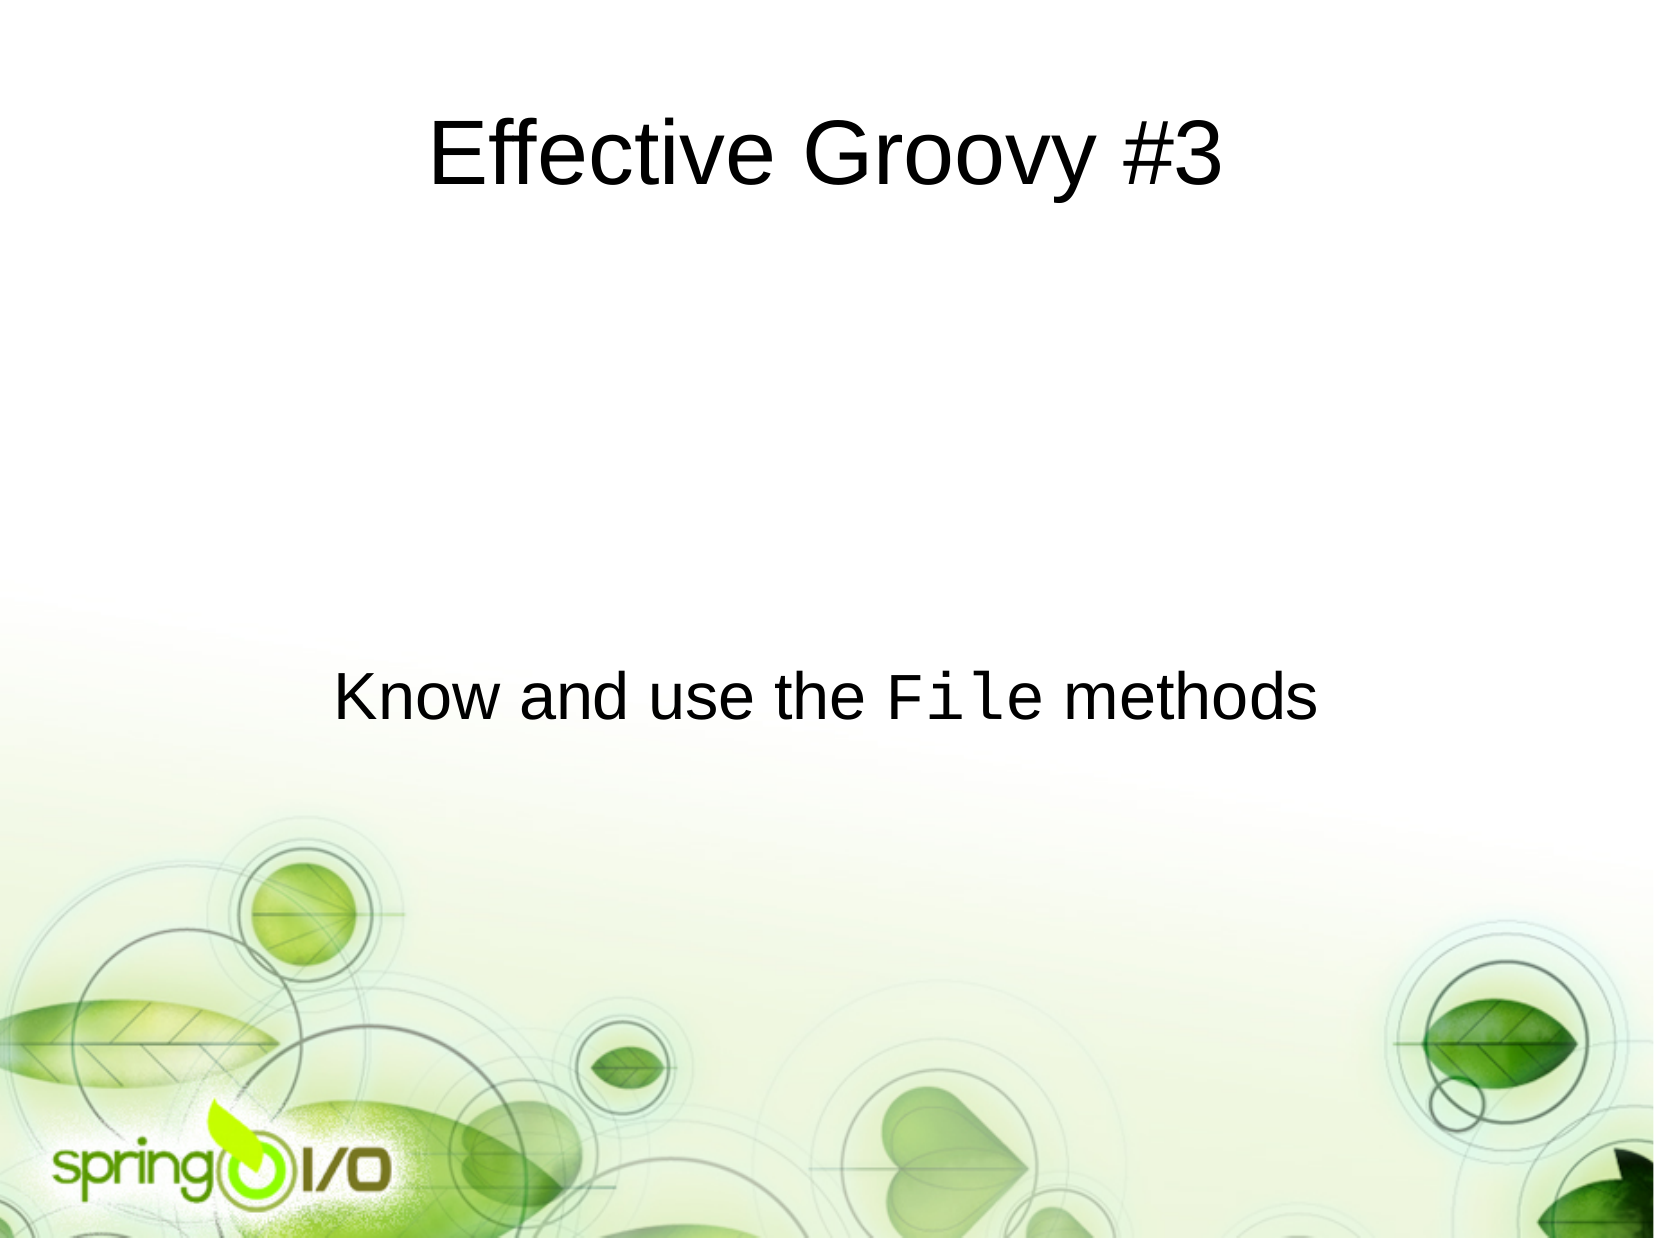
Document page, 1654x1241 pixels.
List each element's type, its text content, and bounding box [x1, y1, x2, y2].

picture [0, 0, 1654, 1238]
subtitle Know and use the File methods [82, 297, 1571, 1102]
title Effective Groovy #3 [82, 56, 1571, 250]
